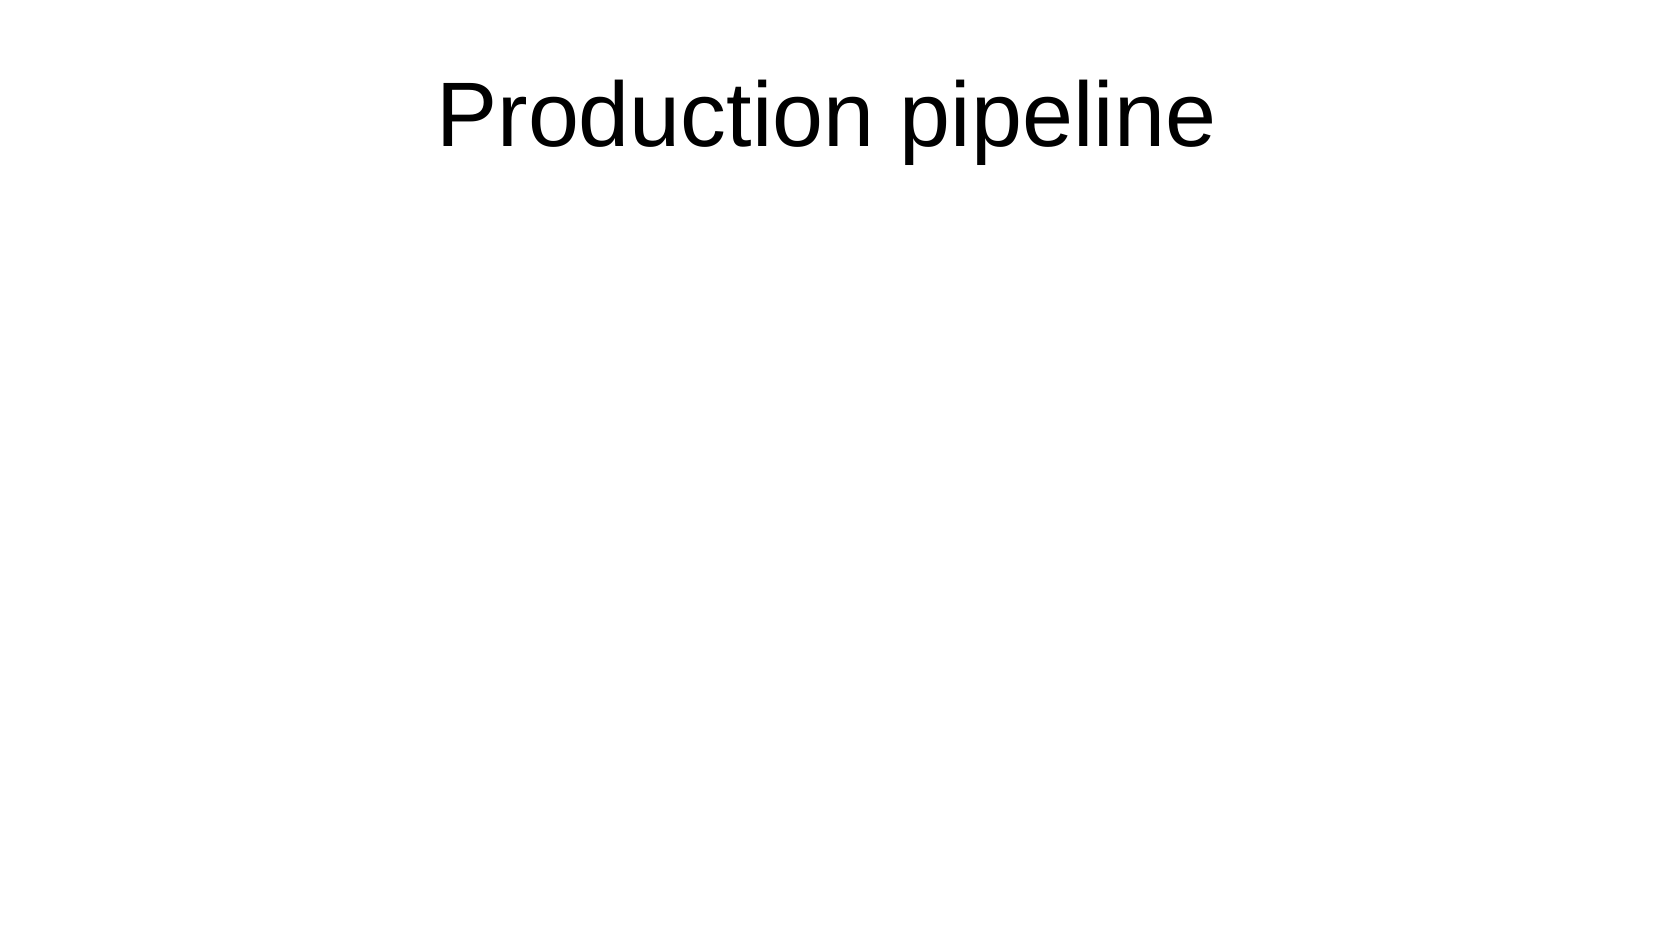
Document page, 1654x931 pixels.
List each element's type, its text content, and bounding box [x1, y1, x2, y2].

title Production pipeline [82, 37, 1571, 193]
